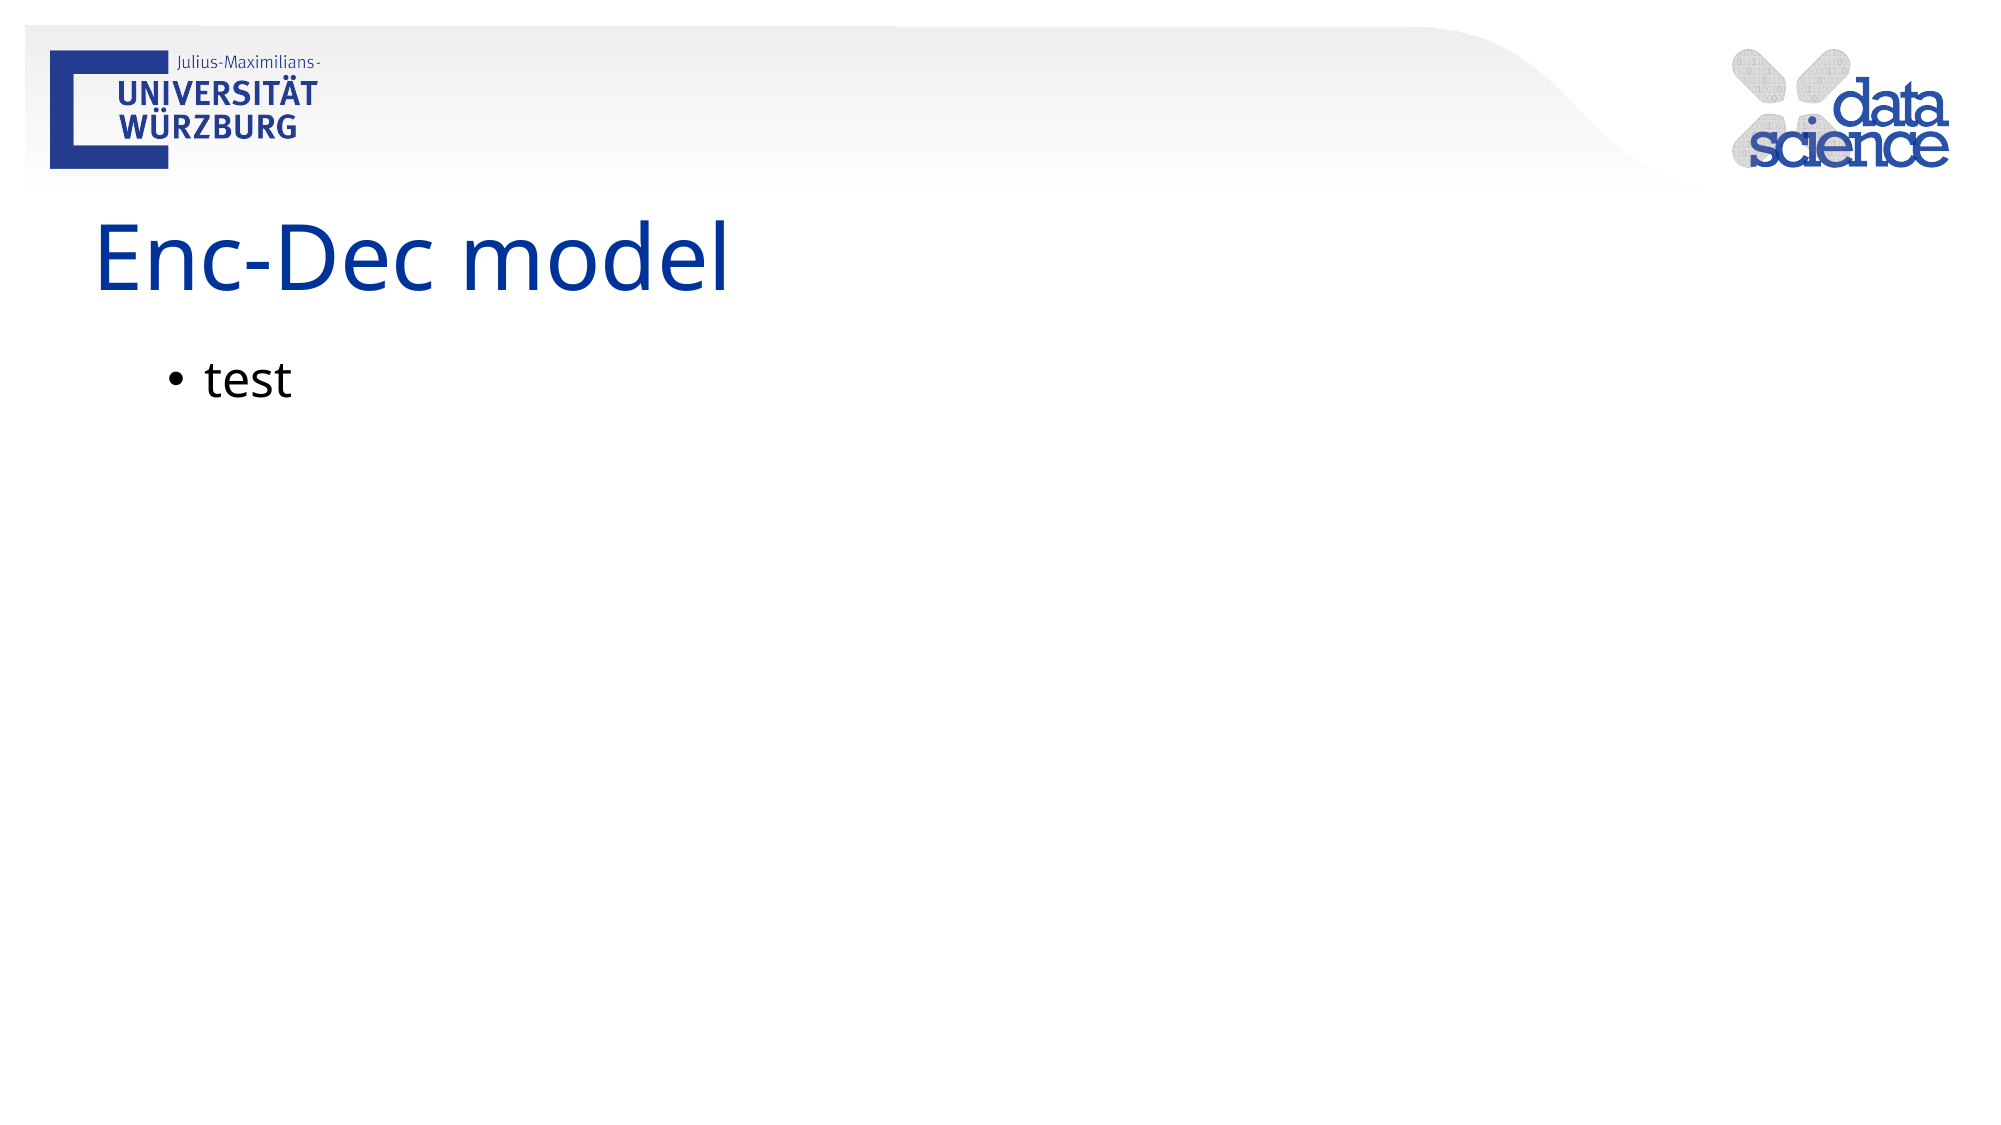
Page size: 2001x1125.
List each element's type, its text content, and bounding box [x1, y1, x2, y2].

text_box test [77, 347, 1901, 1014]
text_box Enc-Dec model [77, 198, 1901, 324]
picture [1732, 49, 1949, 168]
picture [50, 50, 321, 169]
